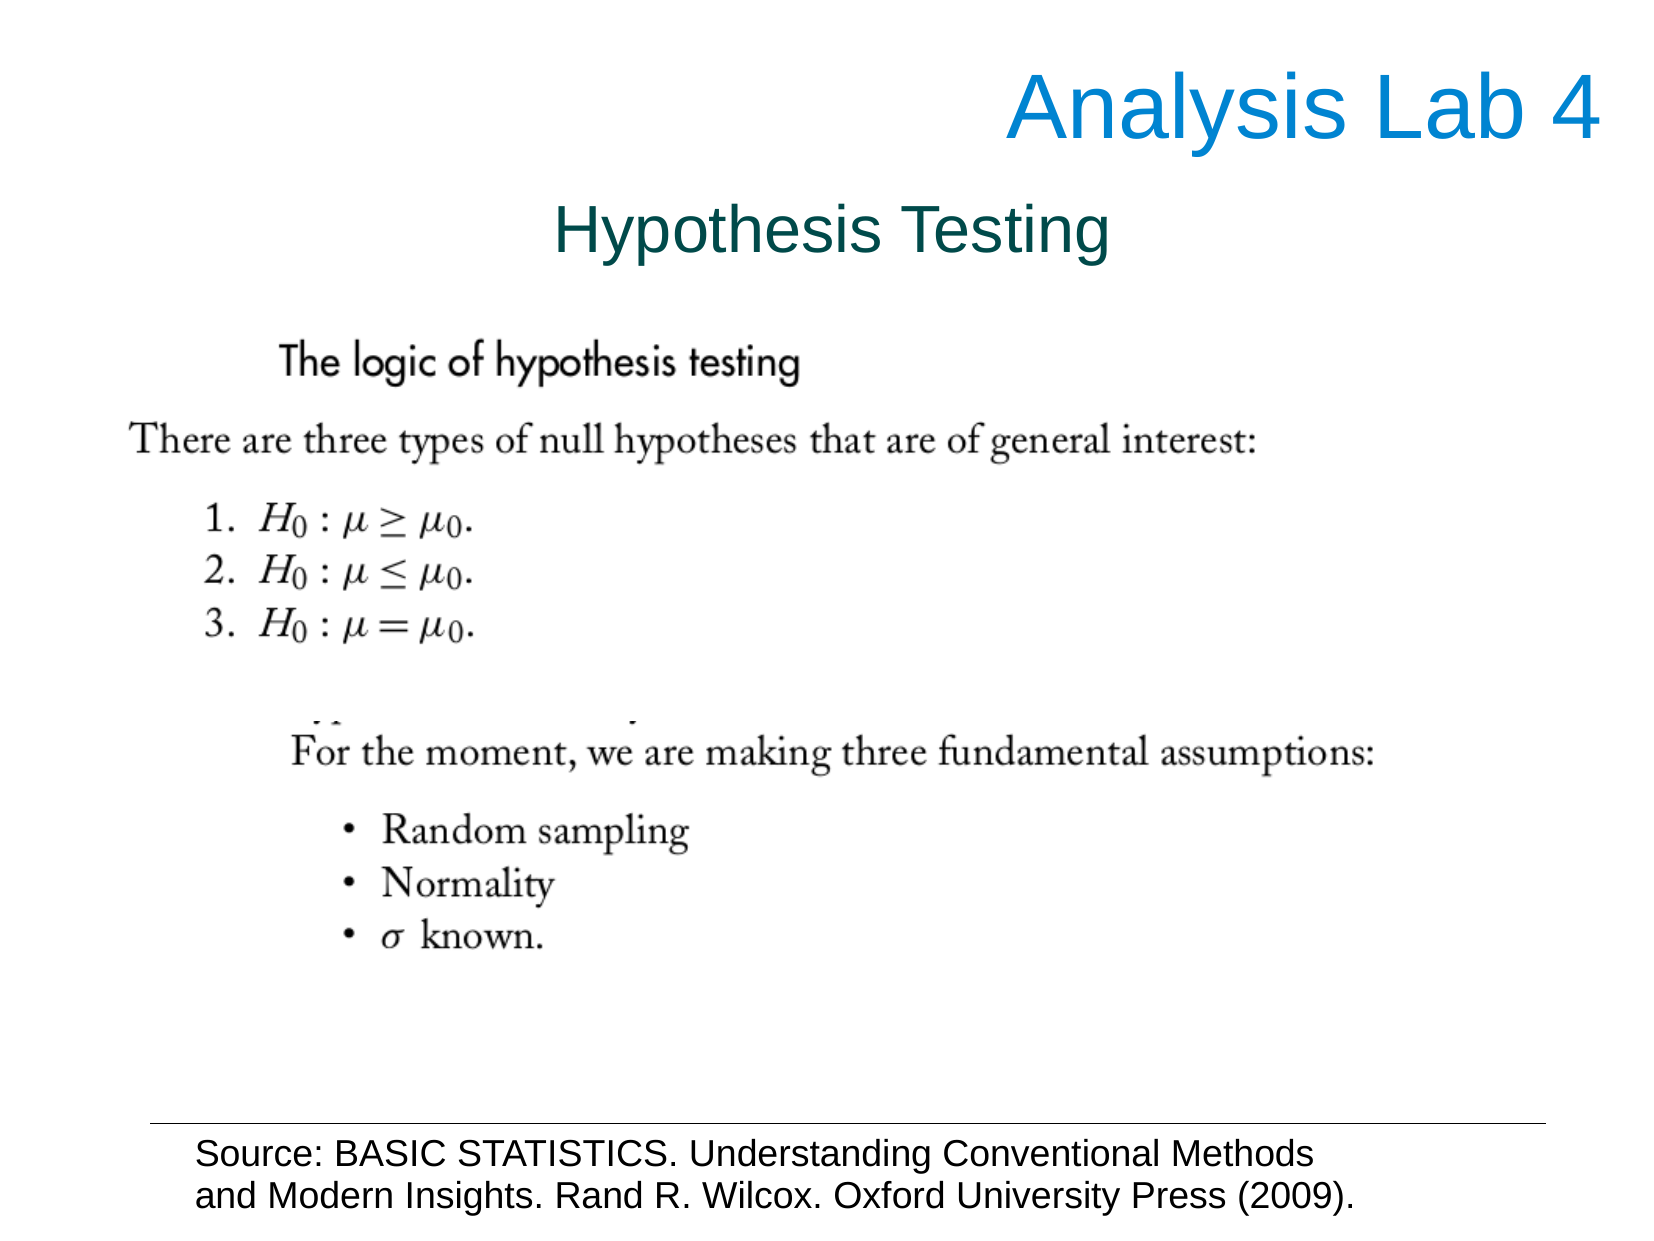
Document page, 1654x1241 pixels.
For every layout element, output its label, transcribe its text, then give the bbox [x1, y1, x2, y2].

text_box Hypothesis Testing [433, 177, 1232, 281]
picture [109, 307, 1608, 663]
text_box Source: BASIC STATISTICS. Understanding Conventional Methods and Modern Insights. Rand R. Wilcox. Oxford University Press (2009). [180, 1125, 1372, 1224]
picture [178, 721, 1487, 961]
text_box Analysis Lab 4 [750, 4, 1604, 211]
